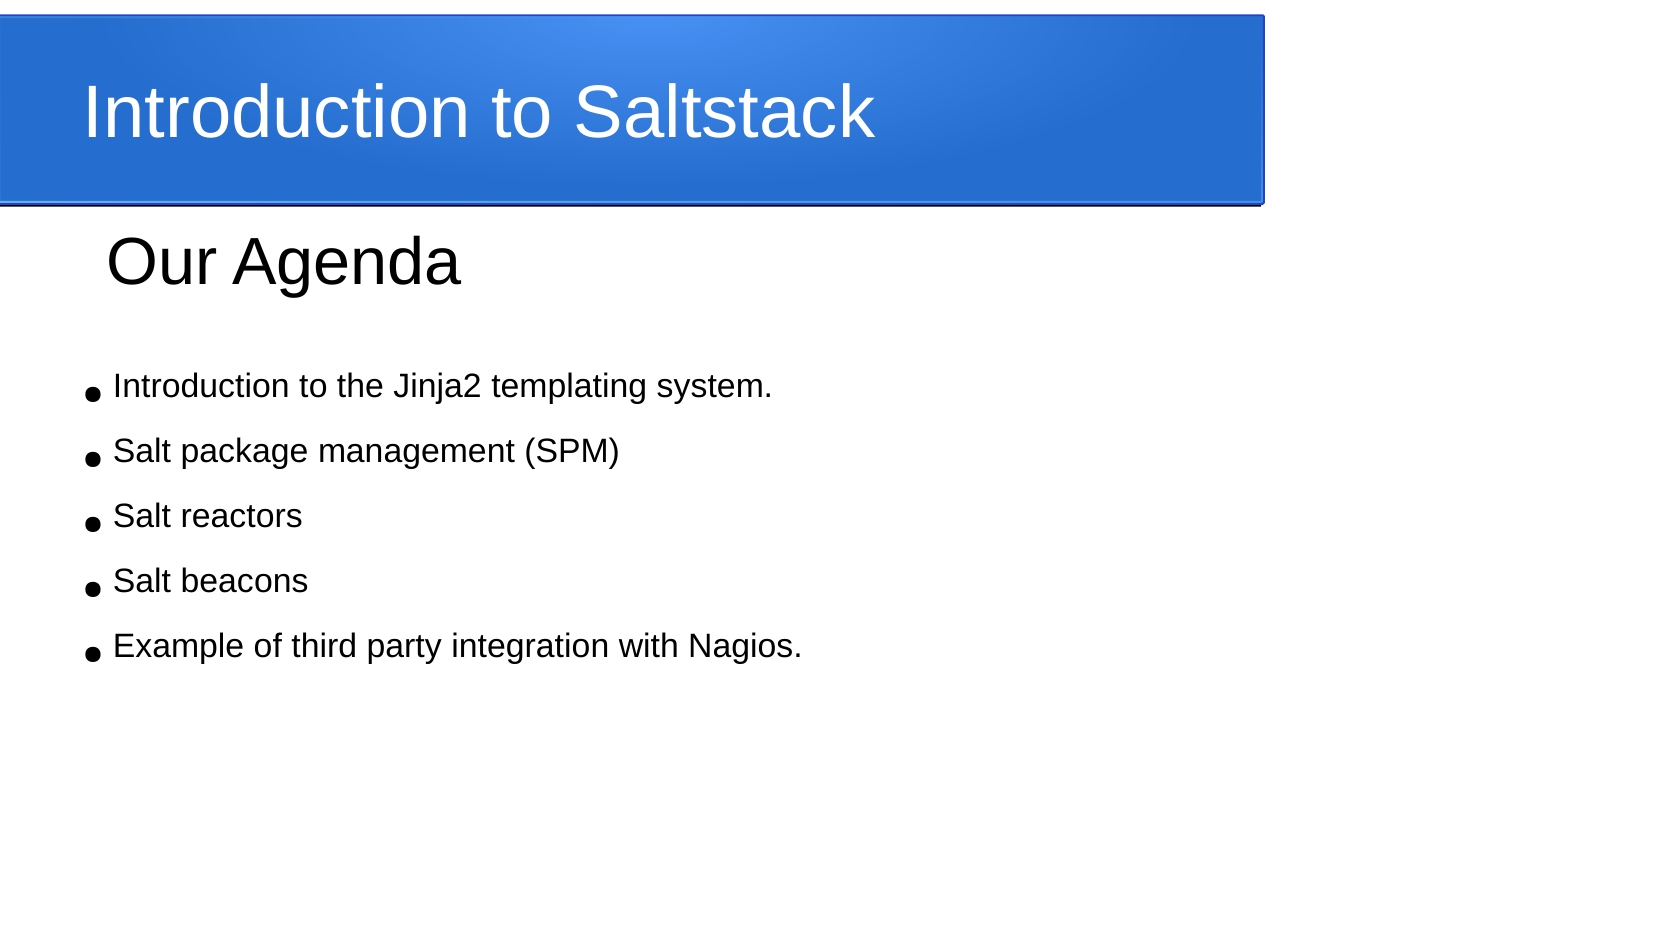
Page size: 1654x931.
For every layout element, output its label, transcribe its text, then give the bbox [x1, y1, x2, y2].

subtitle Our Agenda Introduction to the Jinja2 templating system. Salt package management (SPM) Salt reactors Salt beacons Example of third party integration with Nagios. [82, 224, 1571, 839]
title Introduction to Saltstack [82, 35, 1235, 189]
